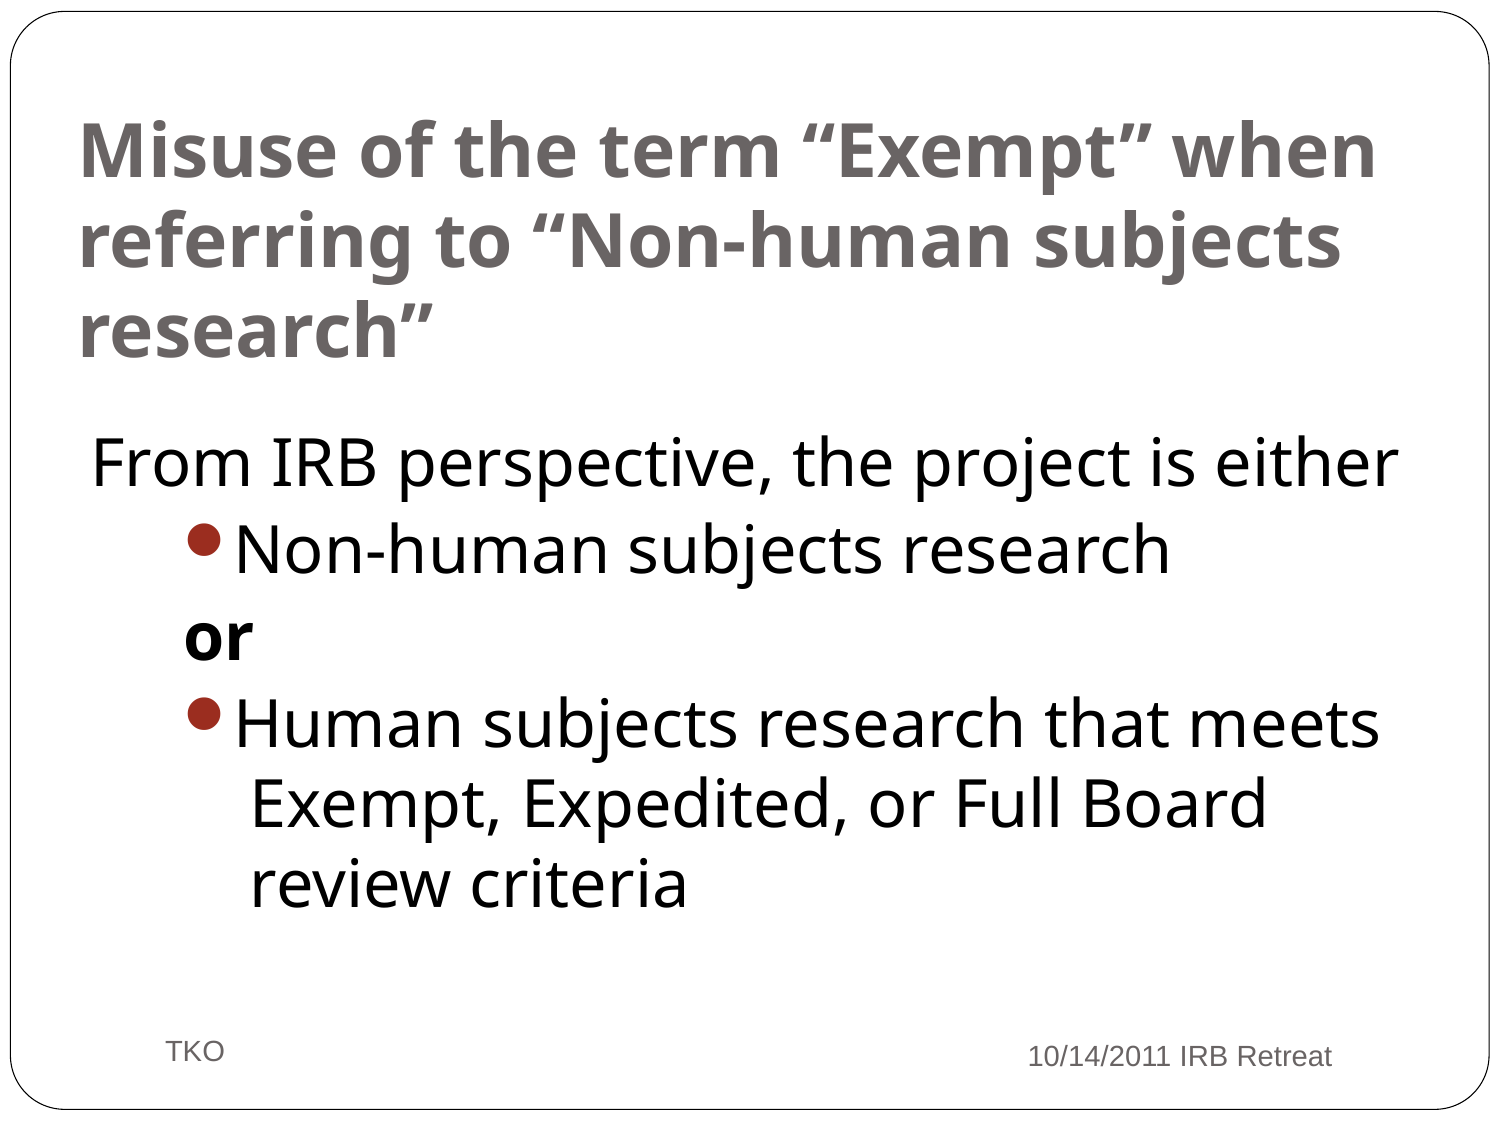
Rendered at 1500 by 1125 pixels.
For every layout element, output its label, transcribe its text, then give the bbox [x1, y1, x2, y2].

text_box 10/14/2011 IRB Retreat [1012, 1015, 1419, 1094]
list From IRB perspective, the project is either Non-human subjects research or Human subjects research that meets Exempt, Expedited, or Full Board review criteria [75, 412, 1426, 988]
title Misuse of the term “Exempt” when referring to “Non-human subjects research” [62, 45, 1426, 388]
text_box TKO [150, 1012, 801, 1088]
